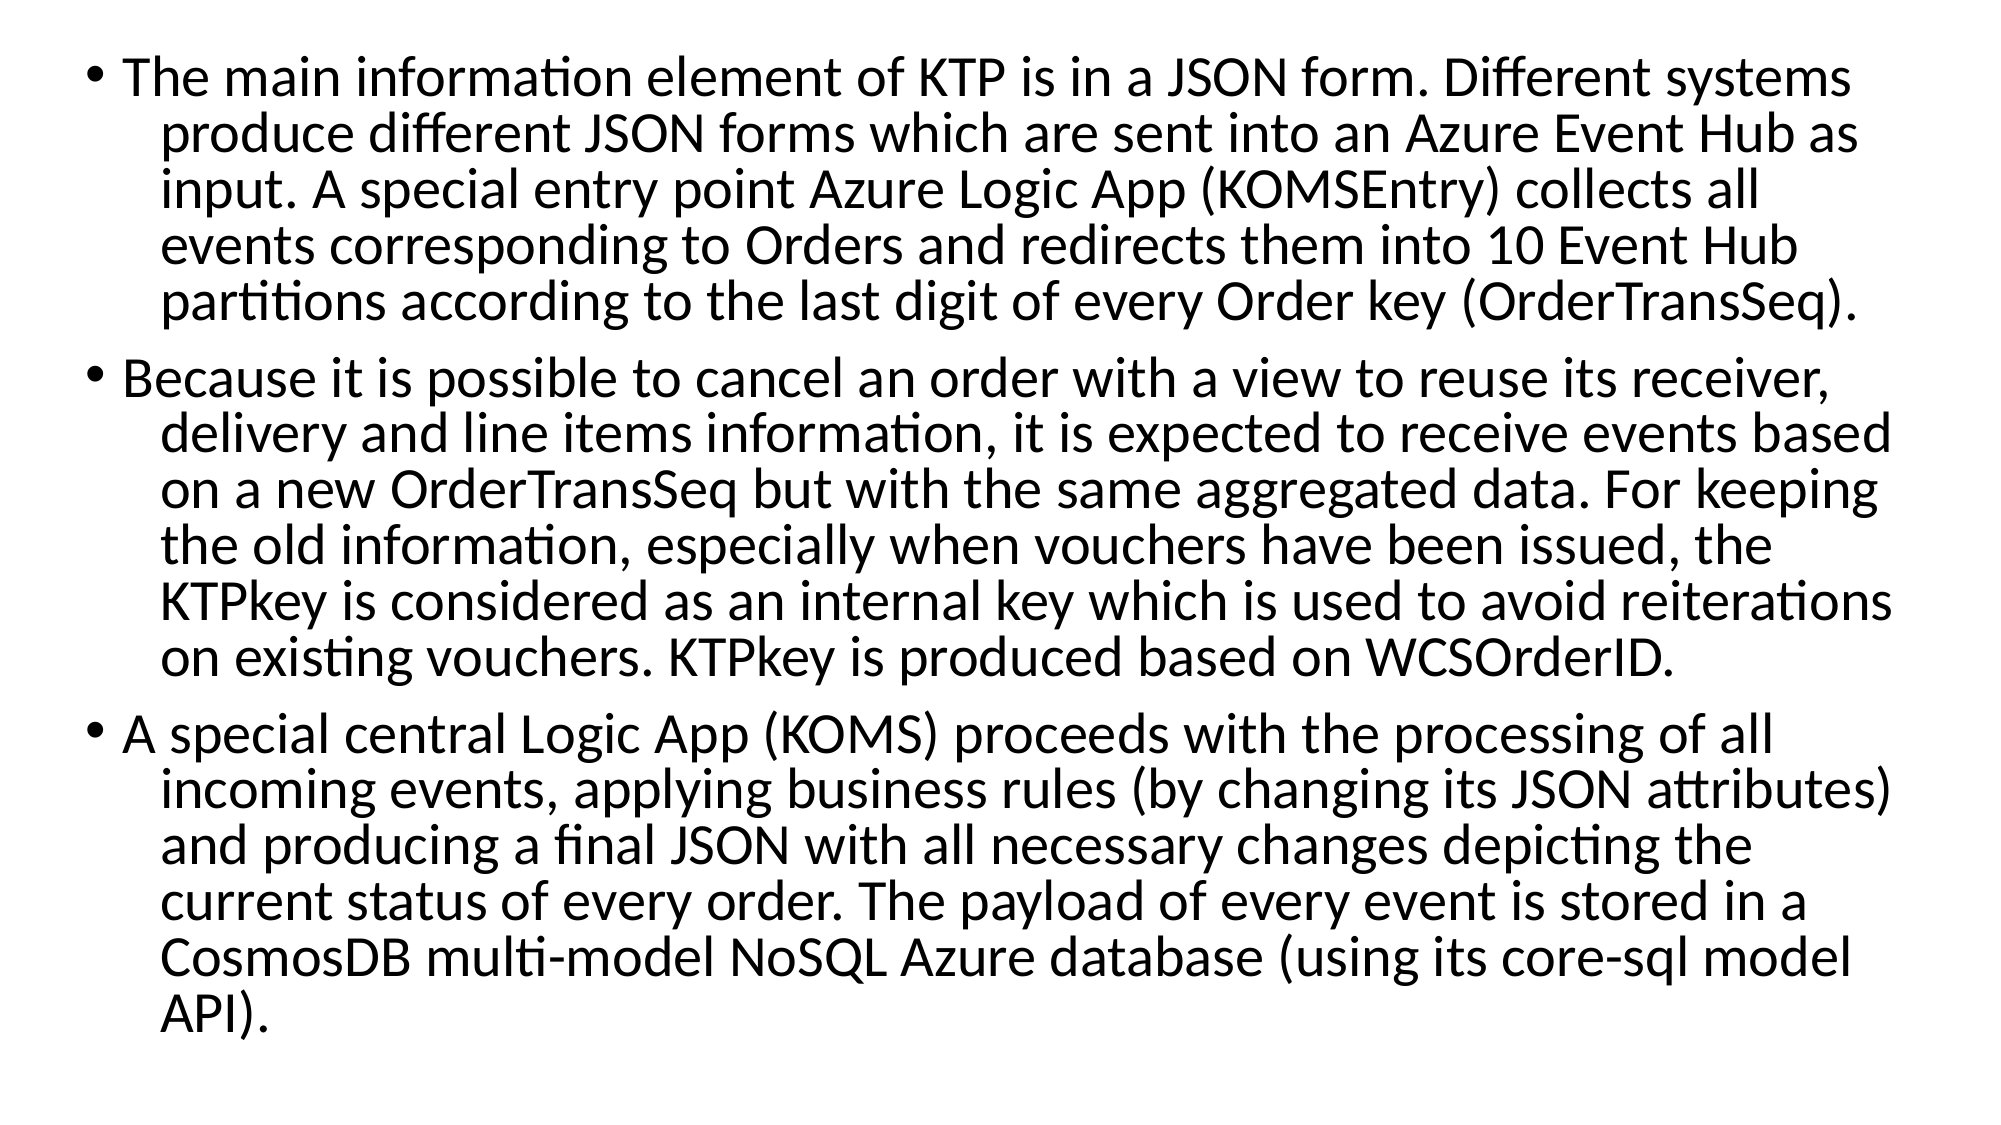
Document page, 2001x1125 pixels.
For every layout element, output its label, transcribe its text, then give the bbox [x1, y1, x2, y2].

list The main information element of KTP is in a JSON form. Different systems produce different JSON forms which are sent into an Azure Event Hub as input. A special entry point Azure Logic App (KOMSEntry) collects all events corresponding to Orders and redirects them into 10 Event Hub partitions according to the last digit of every Order key (OrderTransSeq). Because it is possible to cancel an order with a view to reuse its receiver, delivery and line items information, it is expected to receive events based on a new OrderTransSeq but with the same aggregated data. For keeping the old information, especially when vouchers have been issued, the KTPkey is considered as an internal key which is used to avoid reiterations on existing vouchers. KTPkey is produced based on WCSOrderID. A special central Logic App (KOMS) proceeds with the processing of all incoming events, applying business rules (by changing its JSON attributes) and producing a final JSON with all necessary changes depicting the current status of every order. The payload of every event is stored in a CosmosDB multi-model NoSQL Azure database (using its core-sql model API). [70, 44, 1930, 1081]
